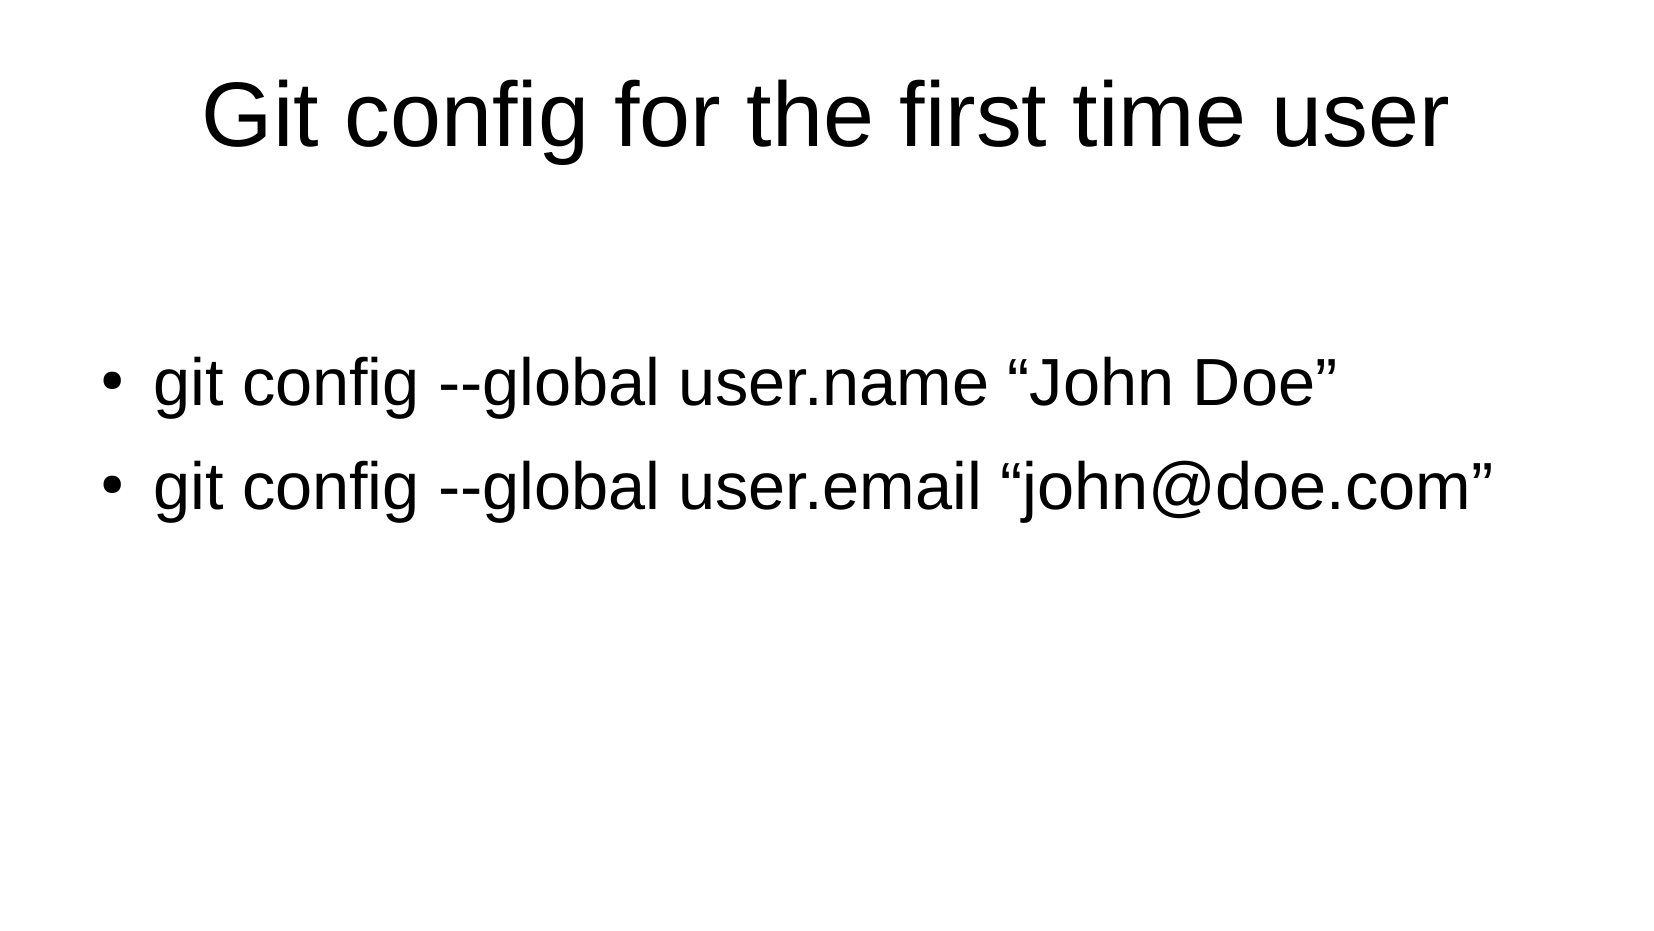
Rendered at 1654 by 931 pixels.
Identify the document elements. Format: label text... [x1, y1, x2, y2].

list git config --global user.name “John Doe” git config --global user.email “john@doe.com” [82, 240, 1571, 856]
title Git config for the first time user [82, 37, 1571, 193]
